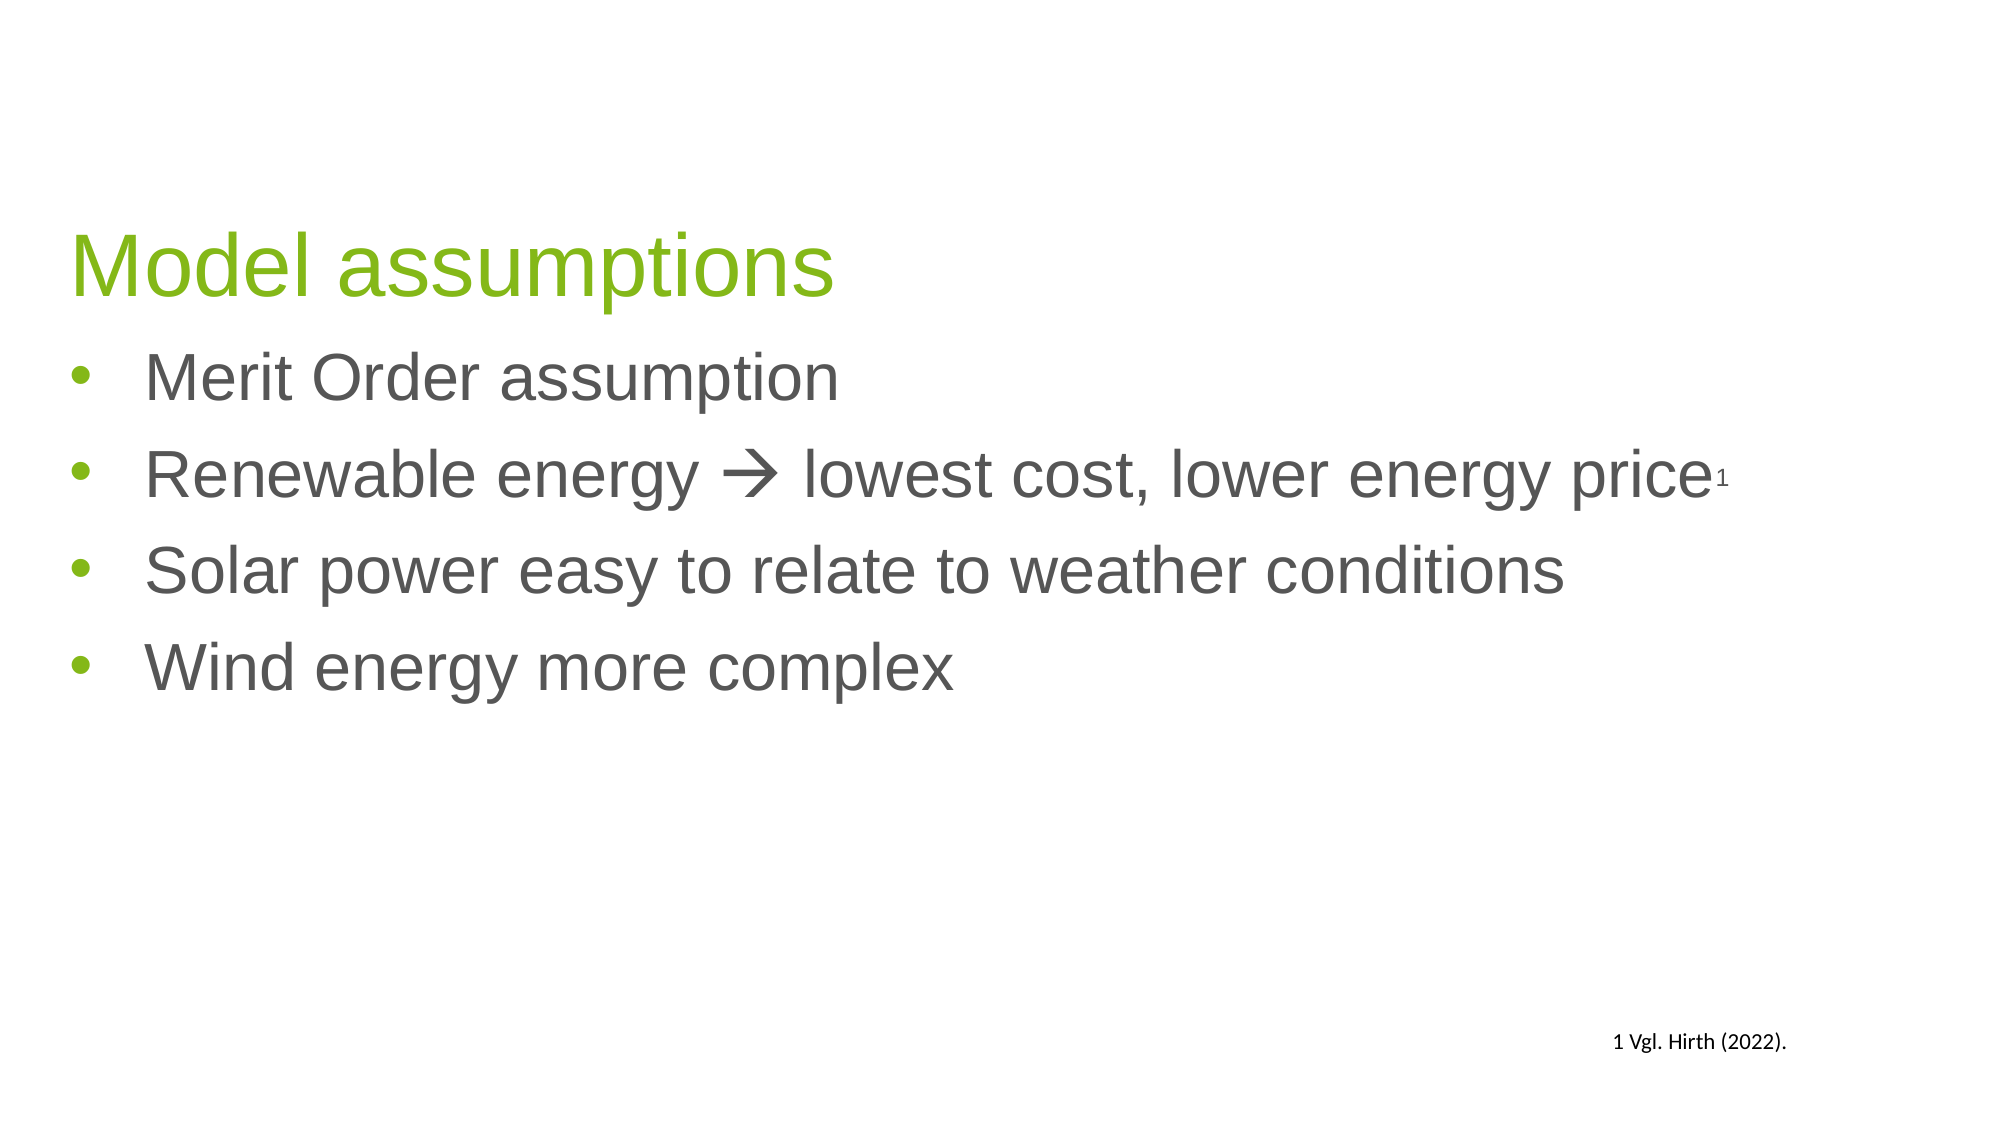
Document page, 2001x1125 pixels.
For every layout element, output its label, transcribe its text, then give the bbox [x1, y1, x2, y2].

title Model assumptions [55, 200, 1946, 311]
text_box 1 Vgl. Hirth (2022). [1597, 1018, 2000, 1108]
list Merit Order assumption Renewable energy  lowest cost, lower energy price1 Solar power easy to relate to weather conditions Wind energy more complex [54, 326, 1946, 1035]
